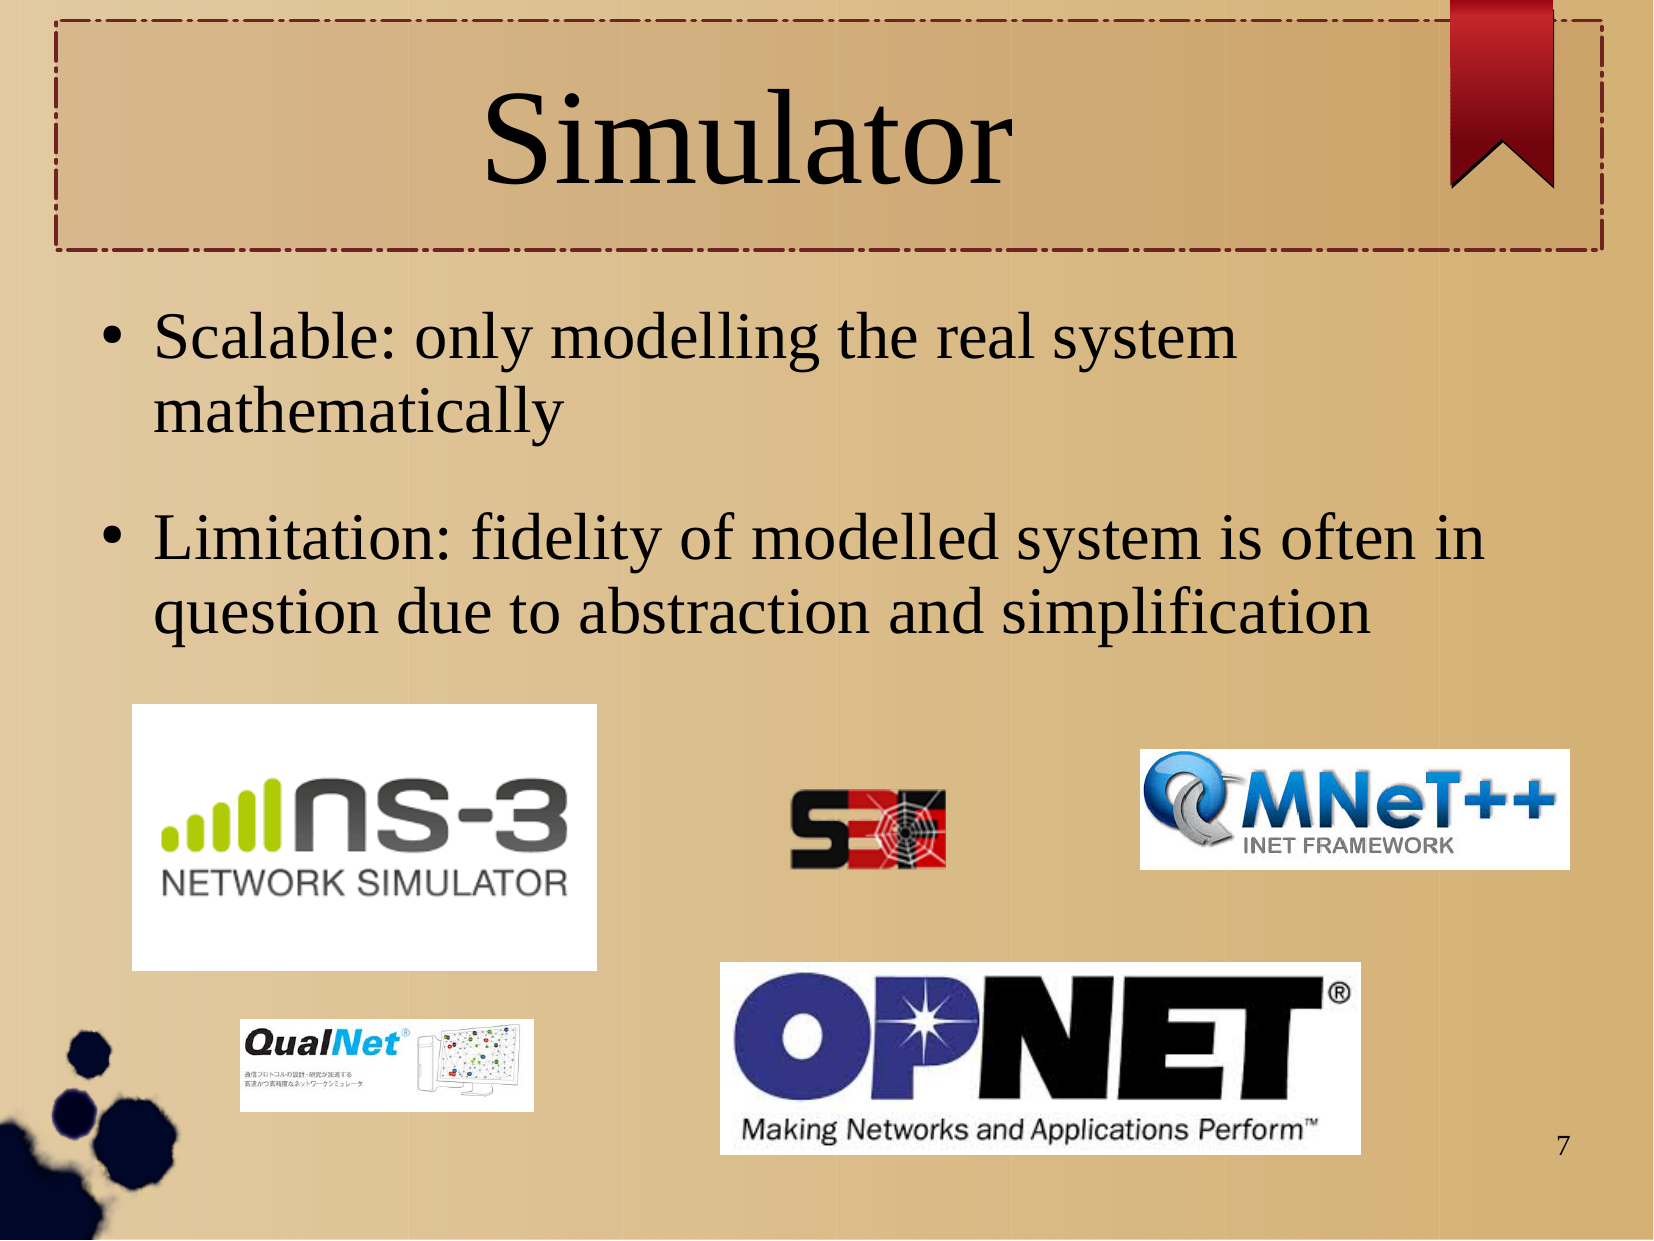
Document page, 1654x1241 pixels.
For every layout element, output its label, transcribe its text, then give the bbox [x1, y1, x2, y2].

title Simulator [82, 47, 1412, 229]
picture [240, 1019, 534, 1112]
picture [780, 774, 957, 886]
list Scalable: only modelling the real system mathematically Limitation: fidelity of modelled system is often in question due to abstraction and simplification [82, 299, 1571, 1019]
picture [132, 704, 597, 971]
picture [1140, 749, 1570, 871]
picture [720, 962, 1361, 1156]
